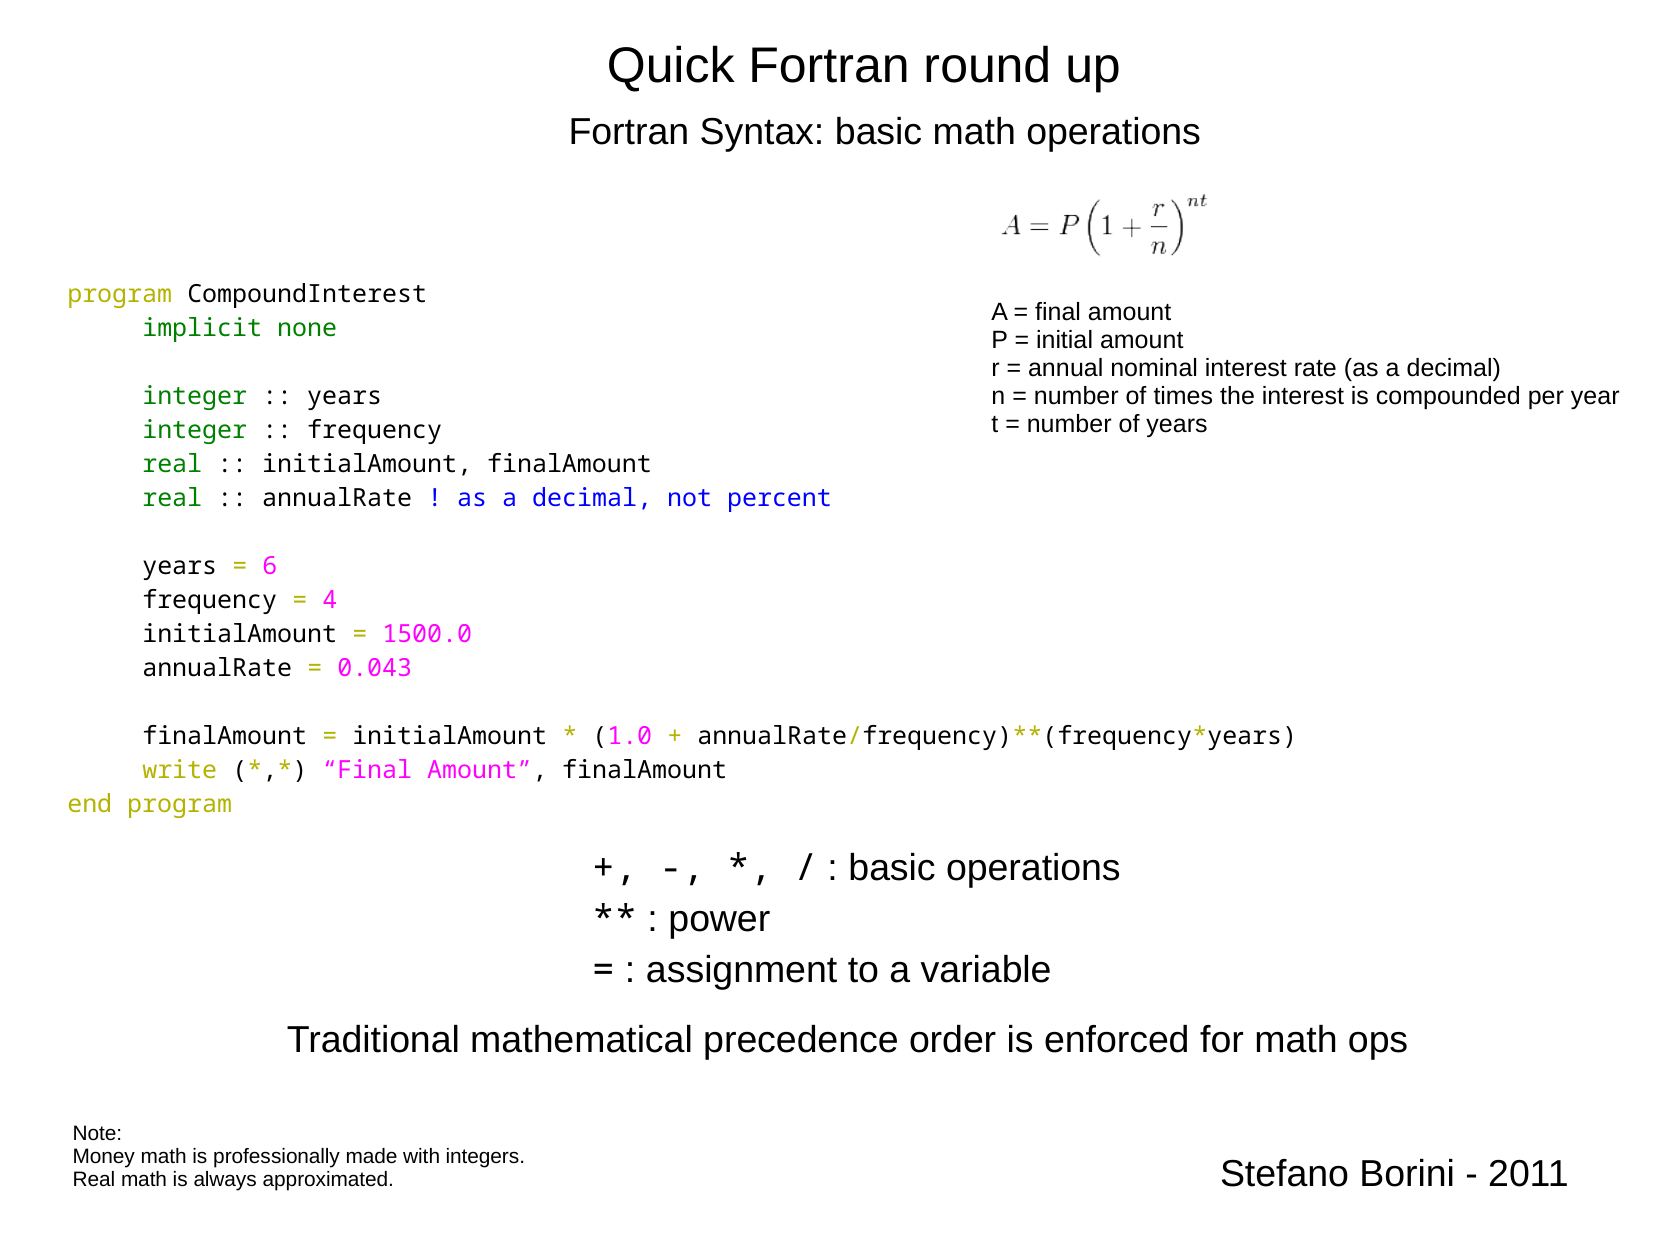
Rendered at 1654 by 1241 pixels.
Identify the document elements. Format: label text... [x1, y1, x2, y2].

text_box Note: Money math is professionally made with integers. Real math is always approximated. [57, 1114, 549, 1199]
text_box program CompoundInterest implicit none integer :: years integer :: frequency real :: initialAmount, finalAmount real :: annualRate ! as a decimal, not percent years = 6 frequency = 4 initialAmount = 1500.0 annualRate = 0.043 finalAmount = initialAmount * (1.0 + annualRate/frequency)**(frequency*years) write (*,*) “Final Amount”, finalAmount end program [52, 268, 1342, 820]
picture [1001, 194, 1207, 257]
text_box +, -, *, / : basic operations ** : power = : assignment to a variable [577, 833, 1137, 1011]
text_box Fortran Syntax: basic math operations [553, 102, 1218, 160]
text_box Traditional mathematical precedence order is enforced for math ops [272, 1011, 1426, 1069]
text_box A = final amount P = initial amount r = annual nominal interest rate (as a decimal) n = number of times the interest is compounded per year t = number of years [976, 290, 1634, 487]
